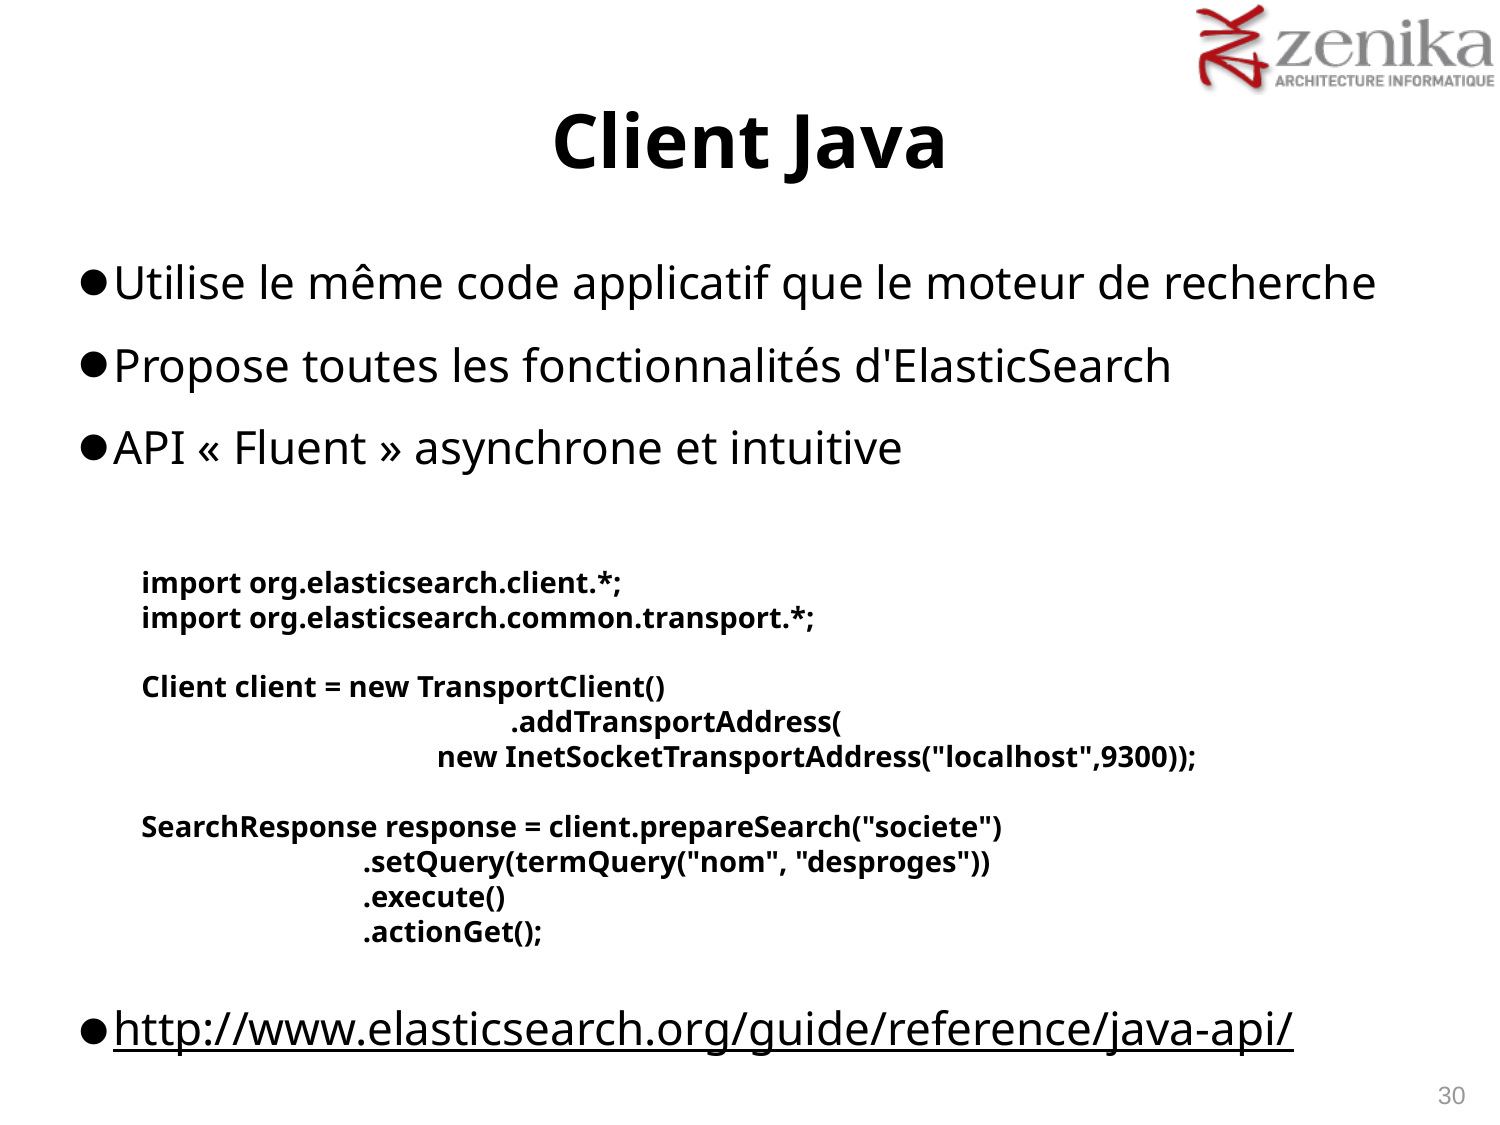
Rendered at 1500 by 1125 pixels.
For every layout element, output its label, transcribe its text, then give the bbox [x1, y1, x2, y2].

text_box import org.elasticsearch.client.*; import org.elasticsearch.common.transport.*; Client client = new TransportClient() .addTransportAddress( new InetSocketTransportAddress("localhost",9300)); SearchResponse response = client.prepareSearch("societe") .setQuery(termQuery("nom", "desproges")) .execute() .actionGet(); [125, 555, 1370, 958]
text_box Utilise le même code applicatif que le moteur de recherche Propose toutes les fonctionnalités d'ElasticSearch API « Fluent » asynchrone et intuitive http://www.elasticsearch.org/guide/reference/java-api/ [63, 238, 1470, 1085]
picture [1190, 0, 1500, 95]
text_box Client Java [75, 29, 1425, 238]
